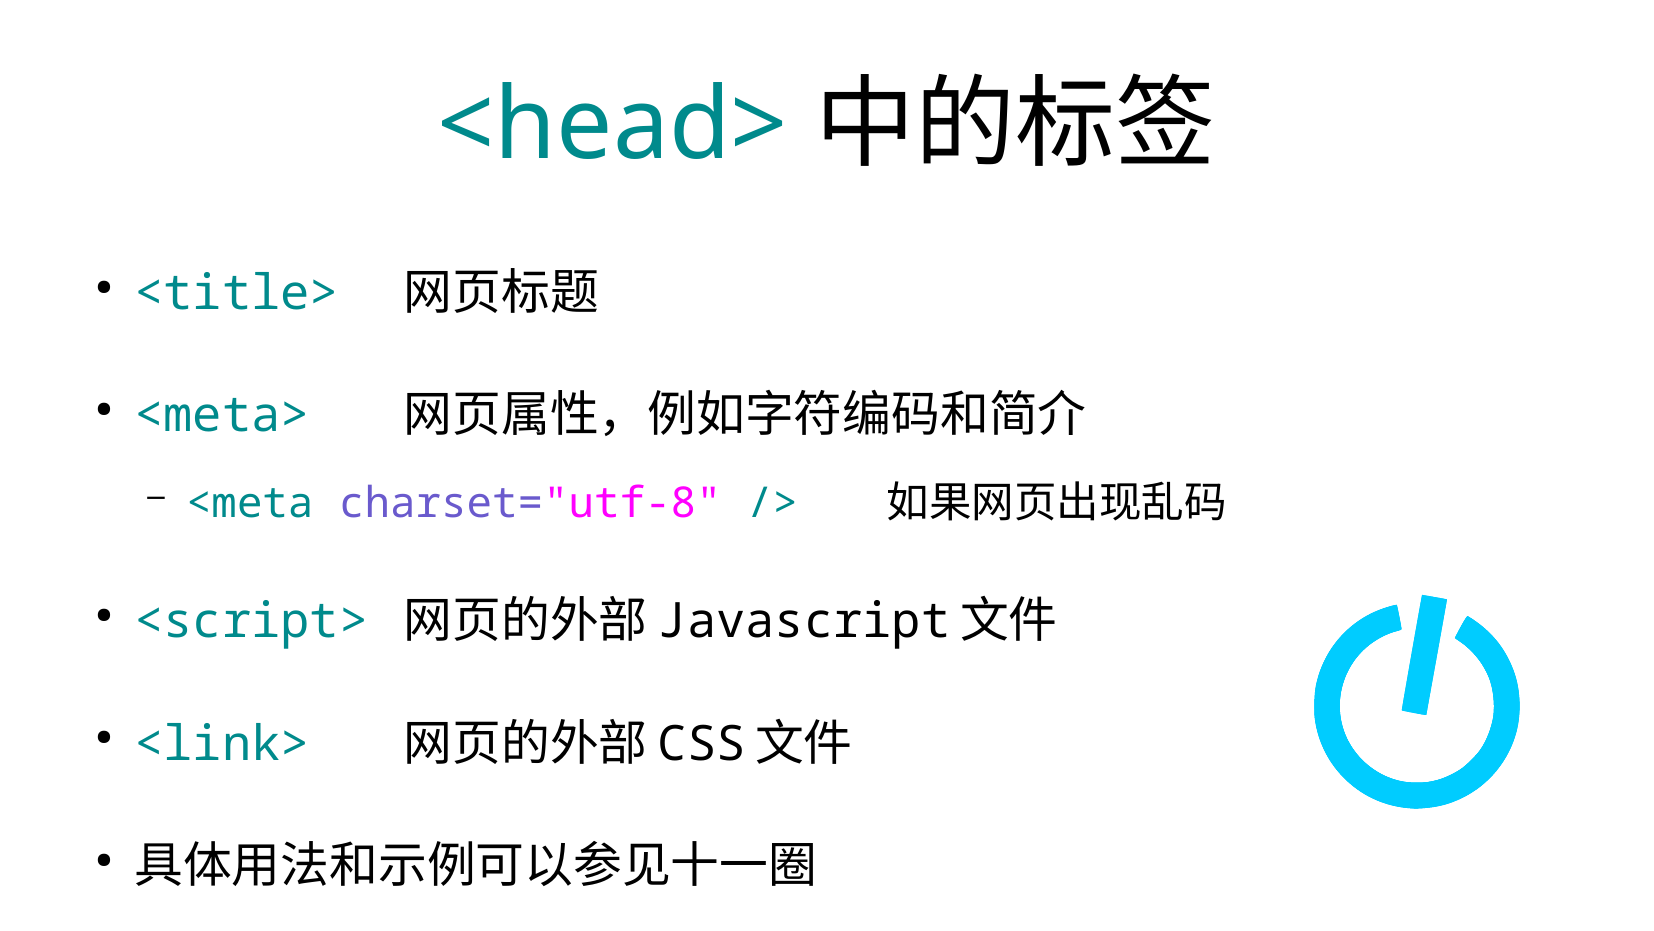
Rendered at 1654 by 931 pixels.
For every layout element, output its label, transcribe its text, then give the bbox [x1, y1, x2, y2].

title <head>中的标签 [82, 37, 1571, 193]
list <title> 网页标题 <meta> 网页属性，例如字符编码和简介 <meta charset="utf-8" /> 如果网页出现乱码 <script> 网页的外部Javascript文件 <link> 网页的外部CSS文件 具体用法和示例可以参见十一圈 [82, 217, 1571, 898]
